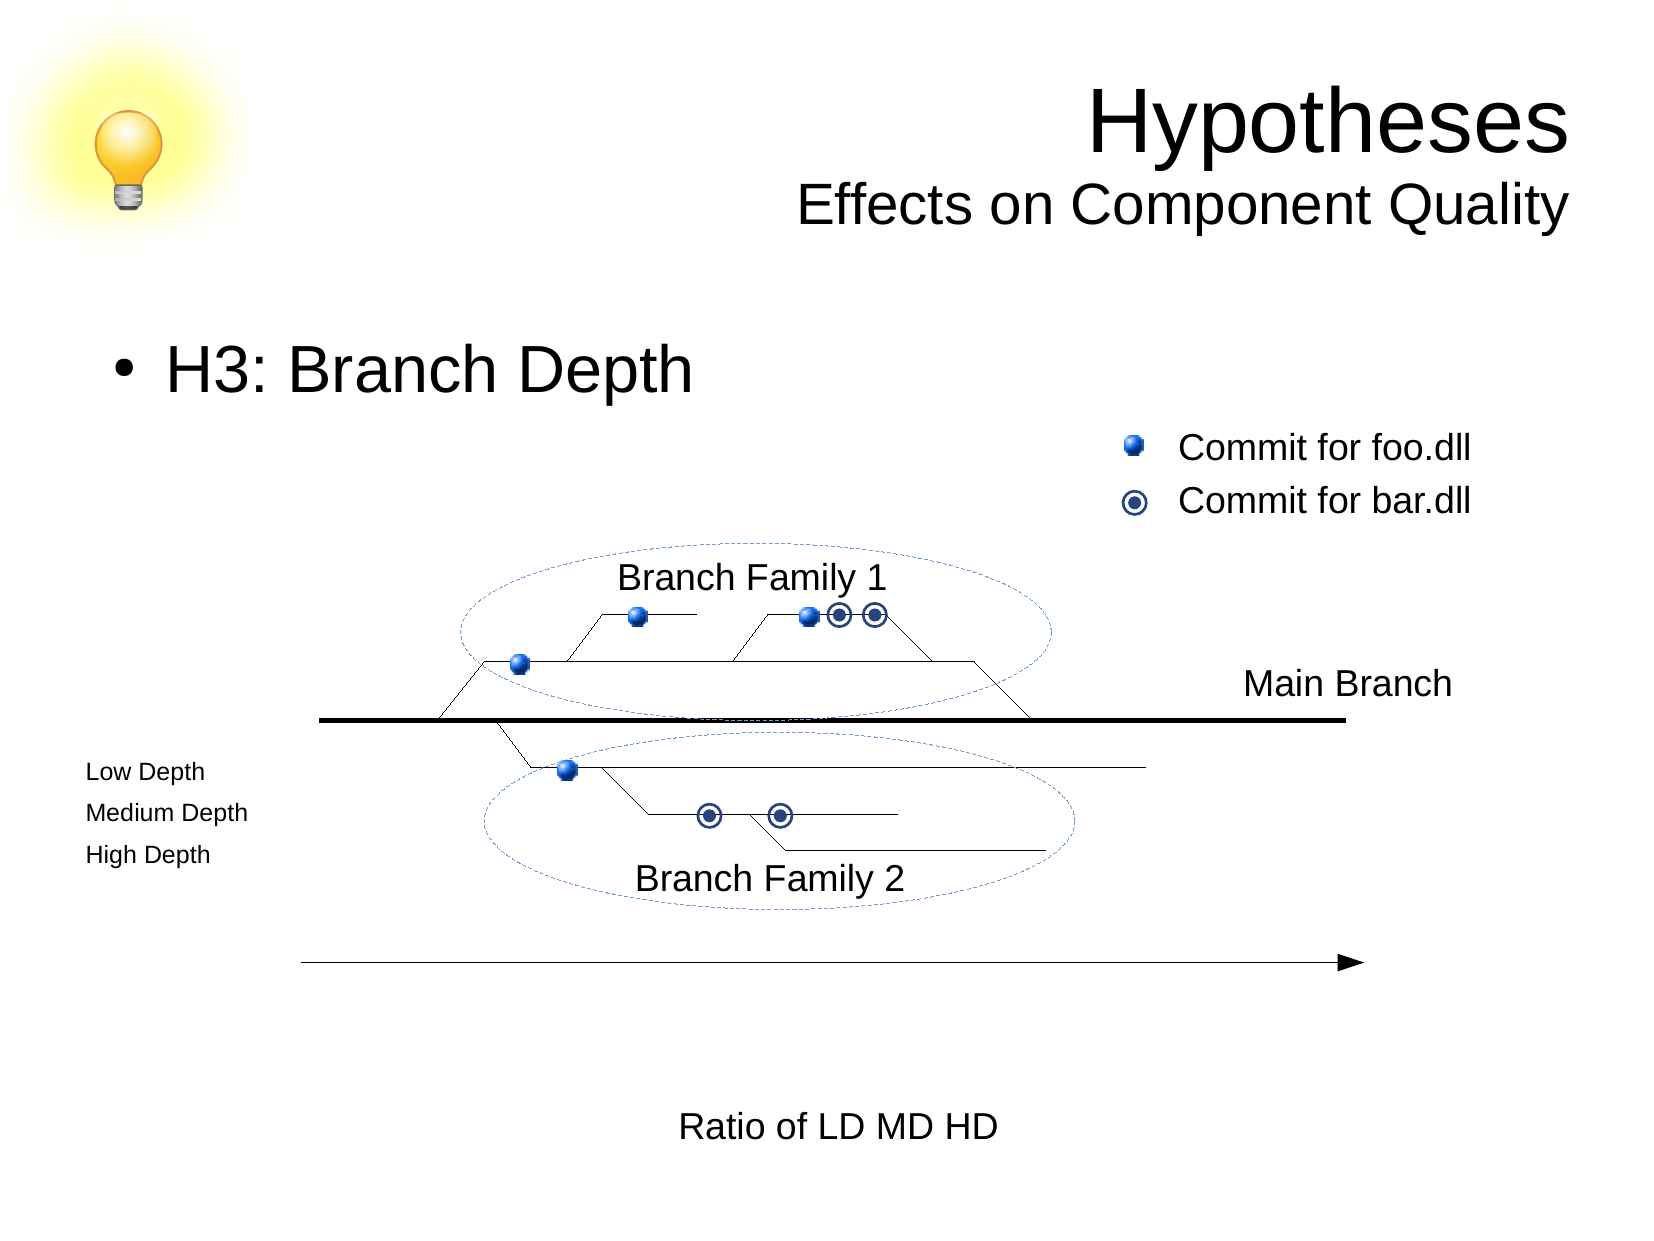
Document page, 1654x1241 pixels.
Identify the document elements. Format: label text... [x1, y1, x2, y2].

list H3: Branch Depth [94, 331, 792, 426]
picture [5, 5, 249, 249]
text_box Main Branch [1228, 655, 1489, 713]
picture [825, 600, 854, 630]
picture [557, 760, 578, 781]
text_box Branch Family 2 [620, 850, 928, 908]
text_box Ratio of LD MD HD [283, 1098, 1394, 1156]
picture [695, 801, 724, 831]
picture [628, 607, 648, 627]
picture [510, 654, 530, 675]
text_box High Depth [70, 833, 249, 881]
text_box Commit for bar.dll [1163, 472, 1595, 530]
picture [799, 607, 820, 627]
text_box Branch Family 1 [602, 549, 910, 607]
picture [1120, 488, 1150, 518]
text_box Medium Depth [70, 791, 296, 839]
text_box Low Depth [70, 750, 249, 791]
picture [860, 600, 890, 630]
picture [1124, 435, 1144, 456]
title Hypotheses Effects on Component Quality [82, 49, 1571, 257]
picture [765, 801, 795, 831]
text_box Commit for foo.dll [1163, 419, 1595, 472]
